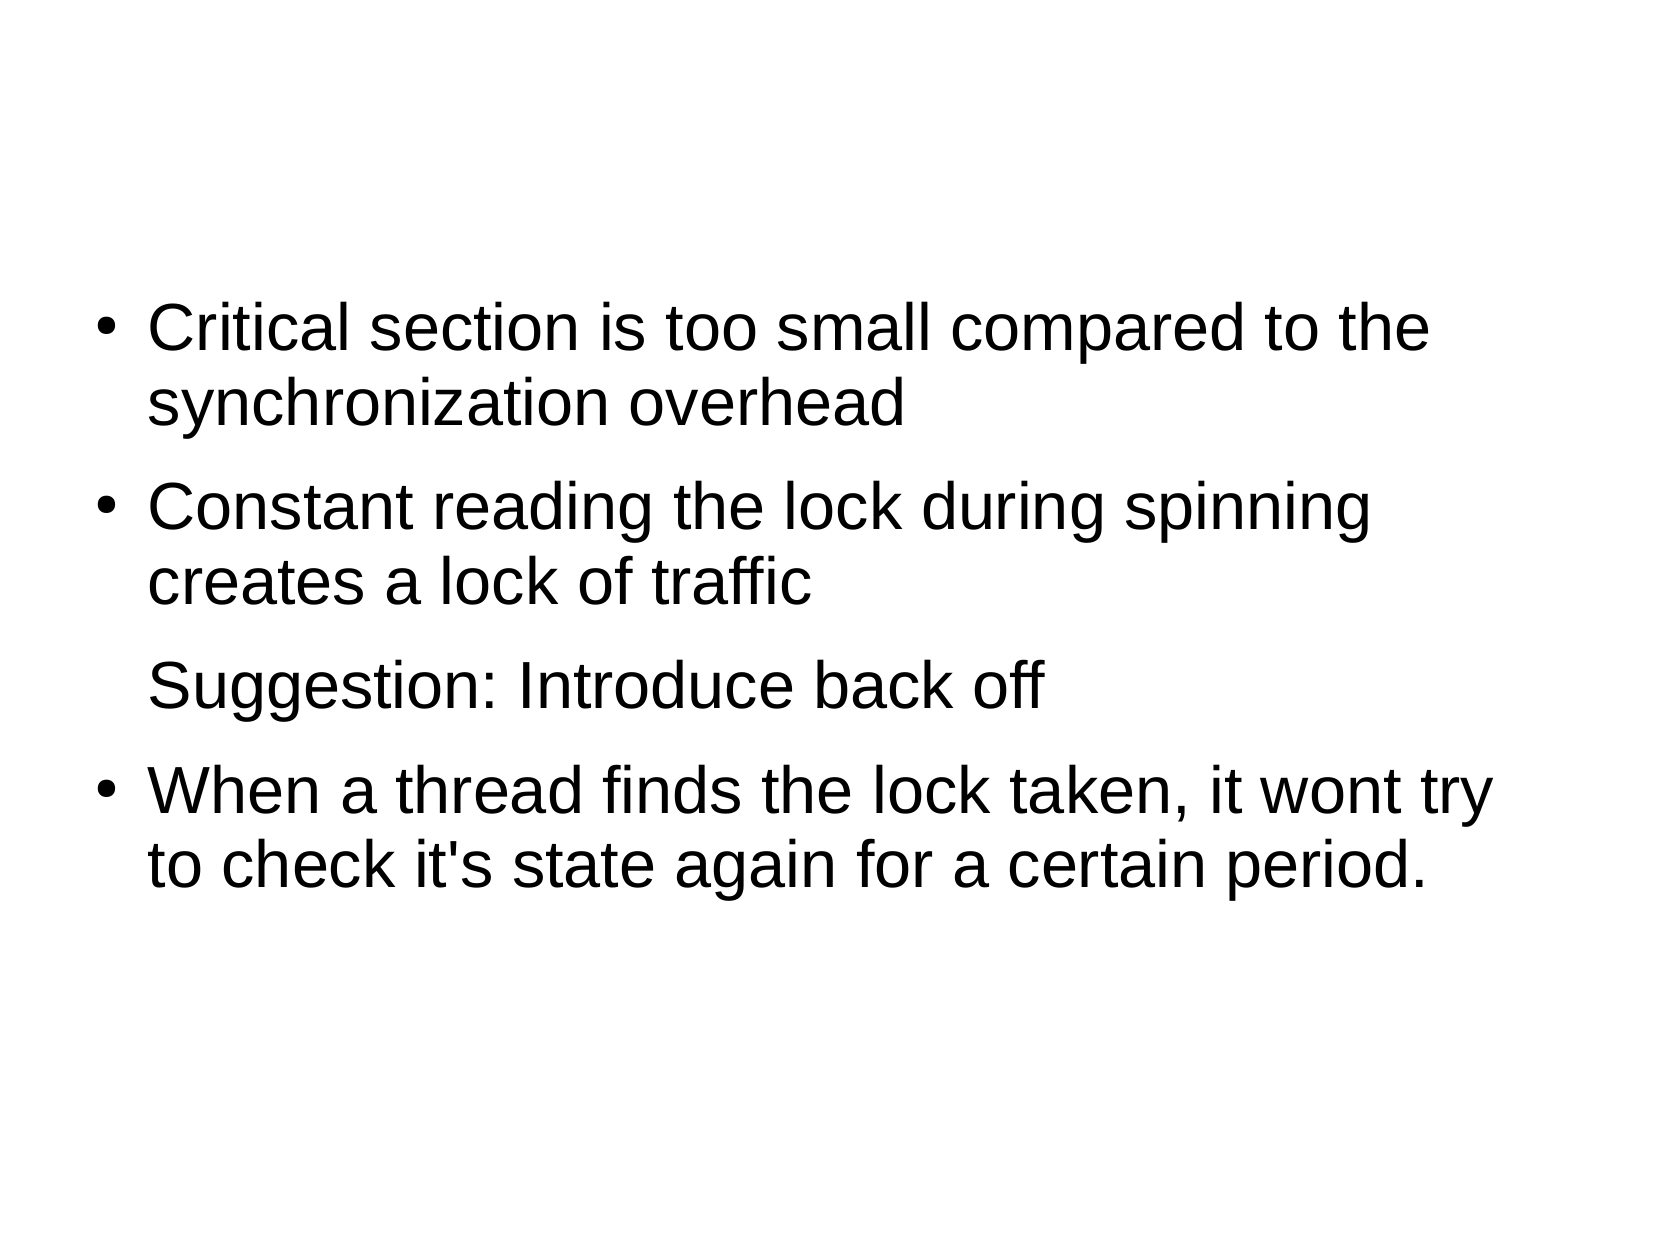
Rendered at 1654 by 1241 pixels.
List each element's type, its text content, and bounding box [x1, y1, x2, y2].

list Critical section is too small compared to the synchronization overhead Constant reading the lock during spinning creates a lock of traffic Suggestion: Introduce back off When a thread finds the lock taken, it wont try to check it's state again for a certain period. [76, 290, 1565, 1010]
